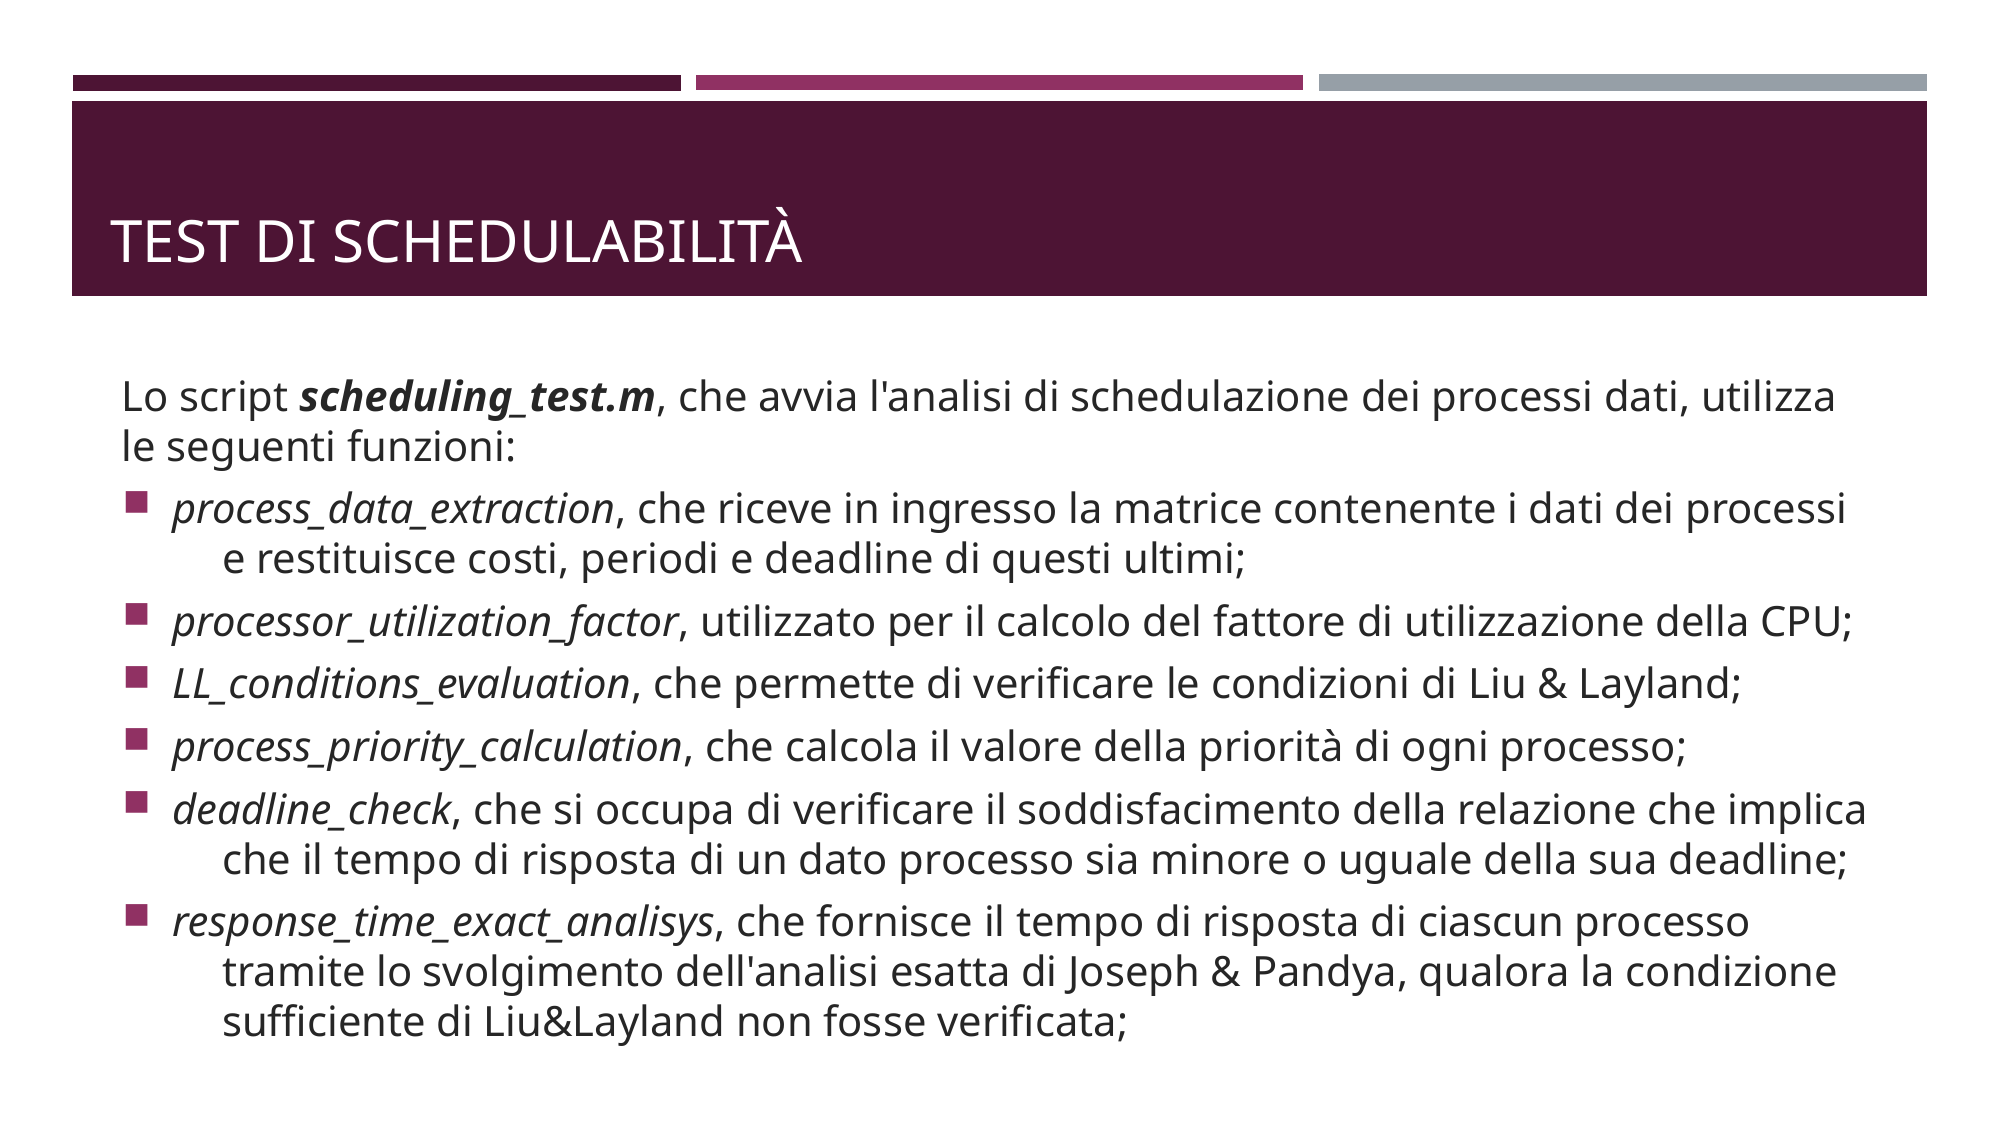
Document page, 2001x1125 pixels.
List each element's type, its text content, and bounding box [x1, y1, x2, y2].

title Test di schedulabilità [95, 115, 1905, 282]
list Lo script scheduling_test.m, che avvia l'analisi di schedulazione dei processi dati, utilizza le seguenti funzioni: process_data_extraction, che riceve in ingresso la matrice contenente i dati dei processi e restituisce costi, periodi e deadline di questi ultimi; processor_utilization_factor, utilizzato per il calcolo del fattore di utilizzazione della CPU; LL_conditions_evaluation, che permette di verificare le condizioni di Liu & Layland; process_priority_calculation, che calcola il valore della priorità di ogni processo; deadline_check, che si occupa di verificare il soddisfacimento della relazione che implica che il tempo di risposta di un dato processo sia minore o uguale della sua deadline; response_time_exact_analisys, che fornisce il tempo di risposta di ciascun processo tramite lo svolgimento dell'analisi esatta di Joseph & Pandya, qualora la condizione sufficiente di Liu&Layland non fosse verificata; [106, 322, 1894, 1093]
